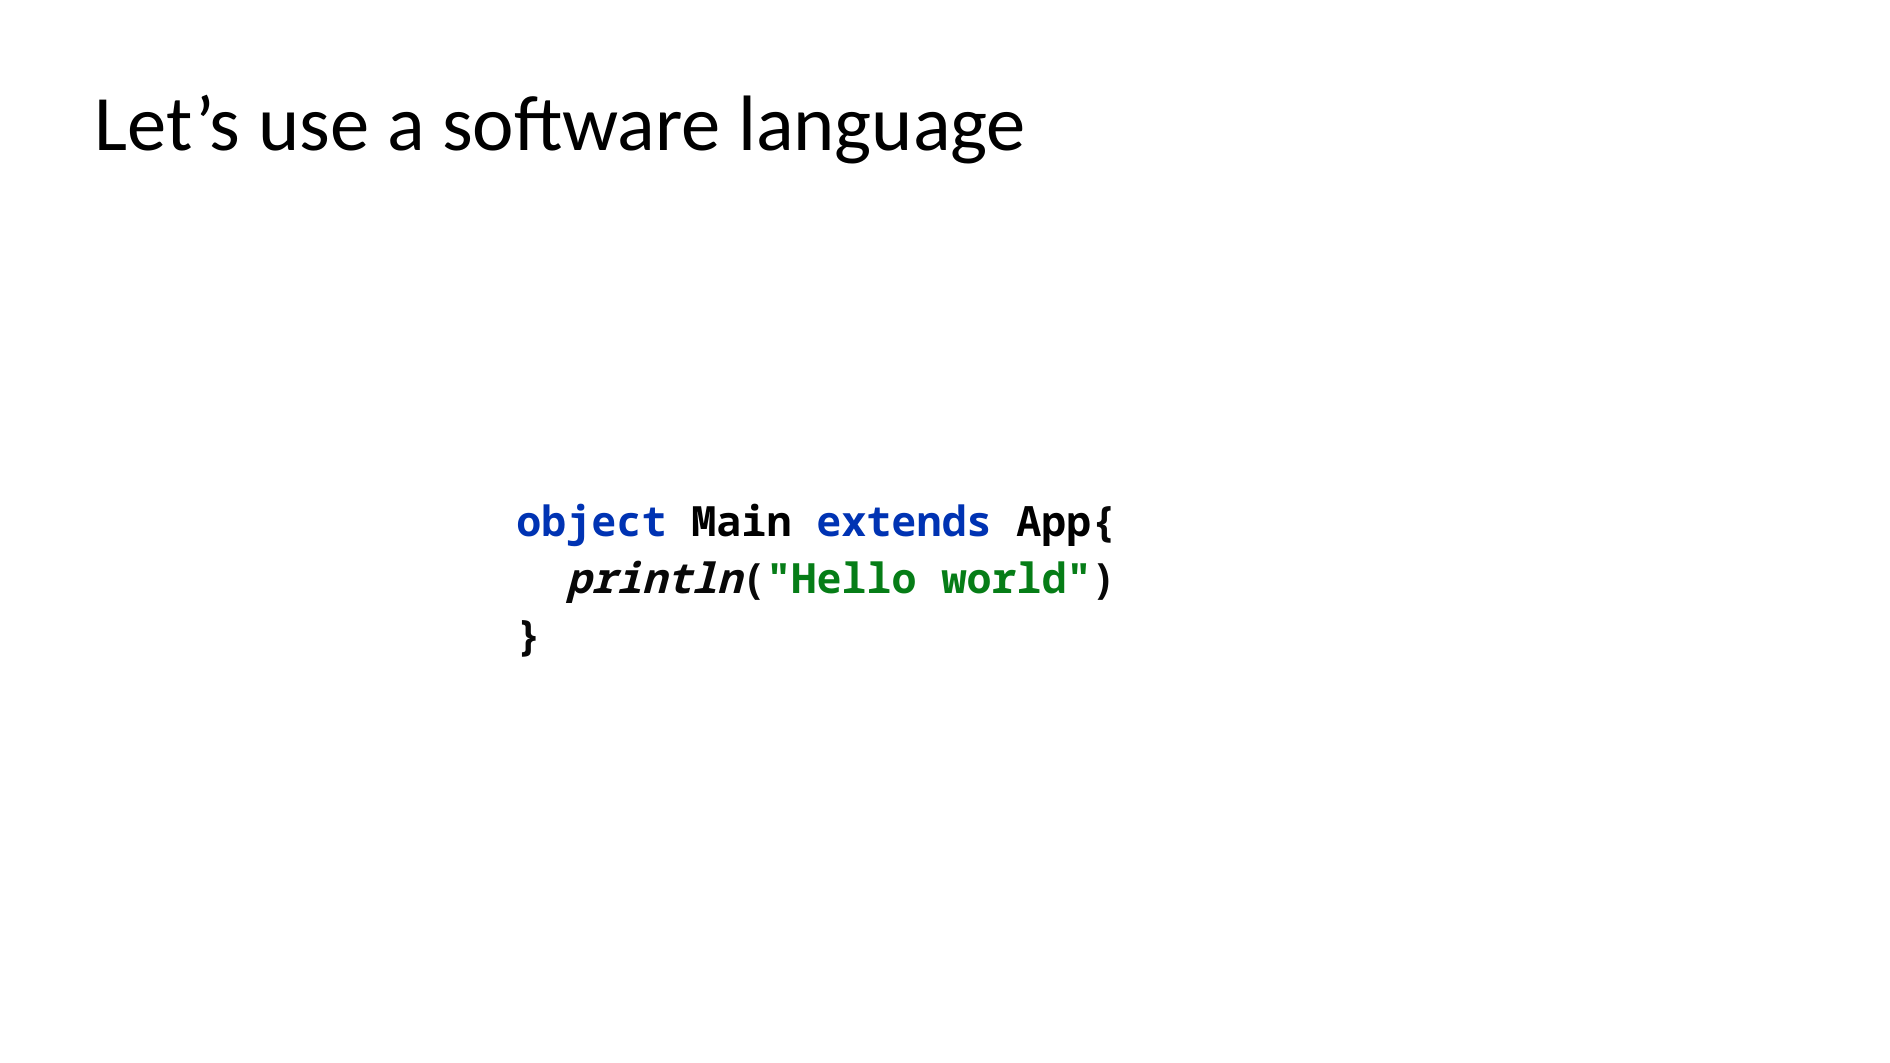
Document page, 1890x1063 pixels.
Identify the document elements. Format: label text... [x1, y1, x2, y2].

title Let’s use a software language [94, 42, 1796, 220]
text_box object Main extends App{ println("Hello world") } [501, 484, 1264, 750]
